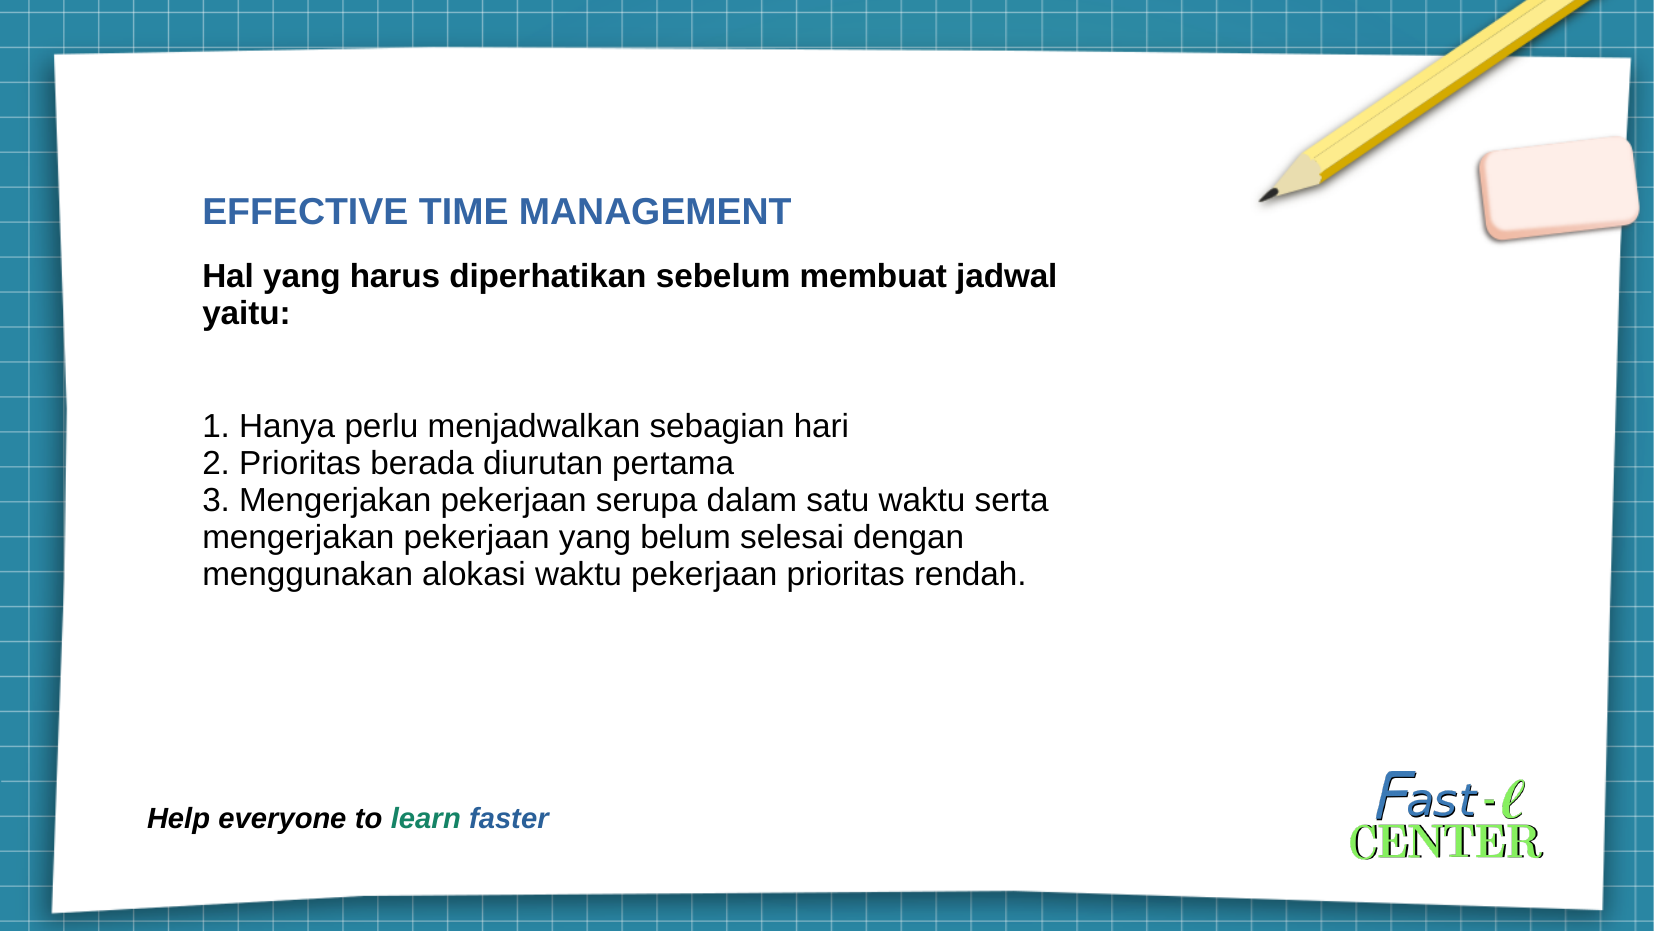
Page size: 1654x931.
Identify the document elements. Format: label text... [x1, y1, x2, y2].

picture [0, 0, 1654, 931]
text_box Hal yang harus diperhatikan sebelum membuat jadwal yaitu: [187, 250, 1074, 363]
text_box Help everyone to learn faster [132, 791, 658, 839]
text_box 1. Hanya perlu menjadwalkan sebagian hari 2. Prioritas berada diurutan pertama 3. Mengerjakan pekerjaan serupa dalam satu waktu serta mengerjakan pekerjaan yang belum selesai dengan menggunakan alokasi waktu pekerjaan prioritas rendah. [187, 400, 1074, 601]
text_box EFFECTIVE TIME MANAGEMENT [187, 183, 868, 250]
